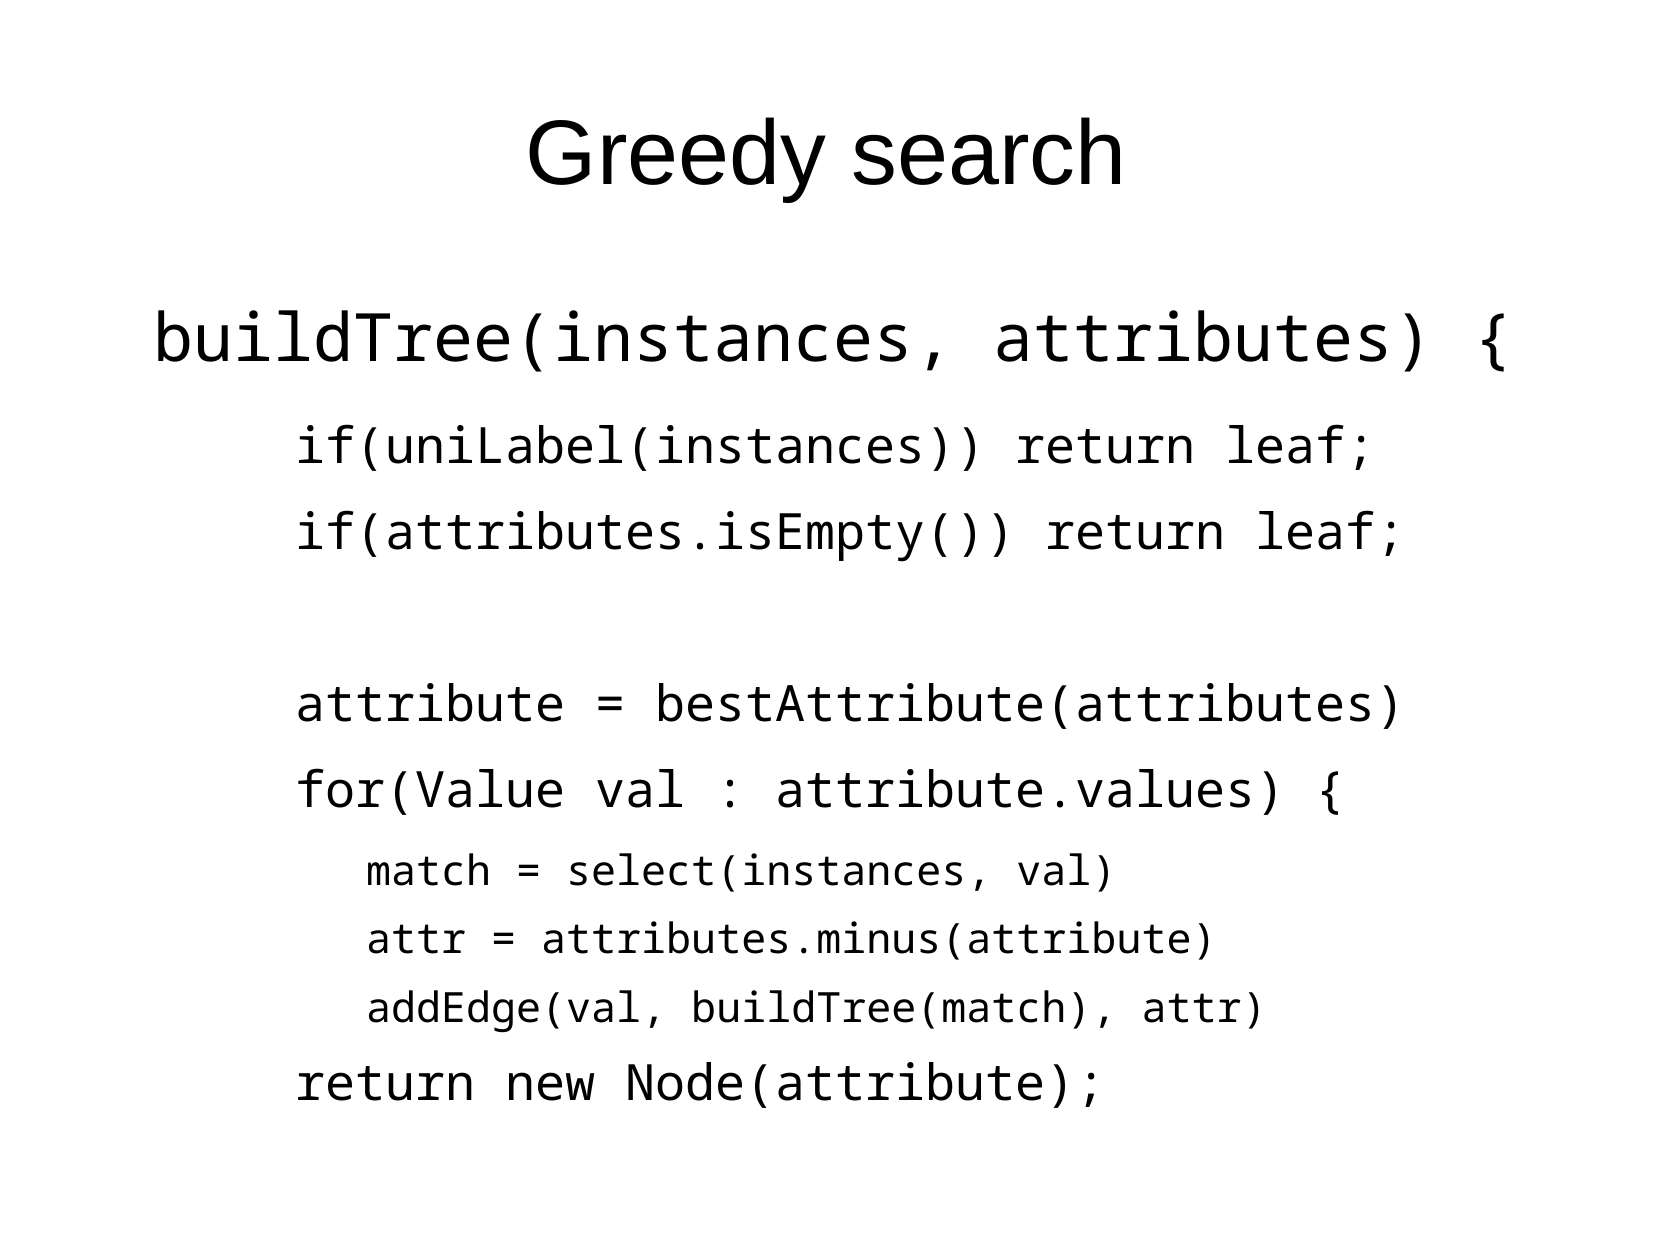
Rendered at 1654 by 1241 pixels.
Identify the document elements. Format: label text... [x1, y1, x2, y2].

title Greedy search [82, 56, 1571, 250]
list buildTree(instances, attributes) { if(uniLabel(instances)) return leaf; if(attributes.isEmpty()) return leaf; attribute = bestAttribute(attributes) for(Value val : attribute.values) { match = select(instances, val) attr = attributes.minus(attribute) addEdge(val, buildTree(match), attr) return new Node(attribute); [82, 290, 1571, 1109]
